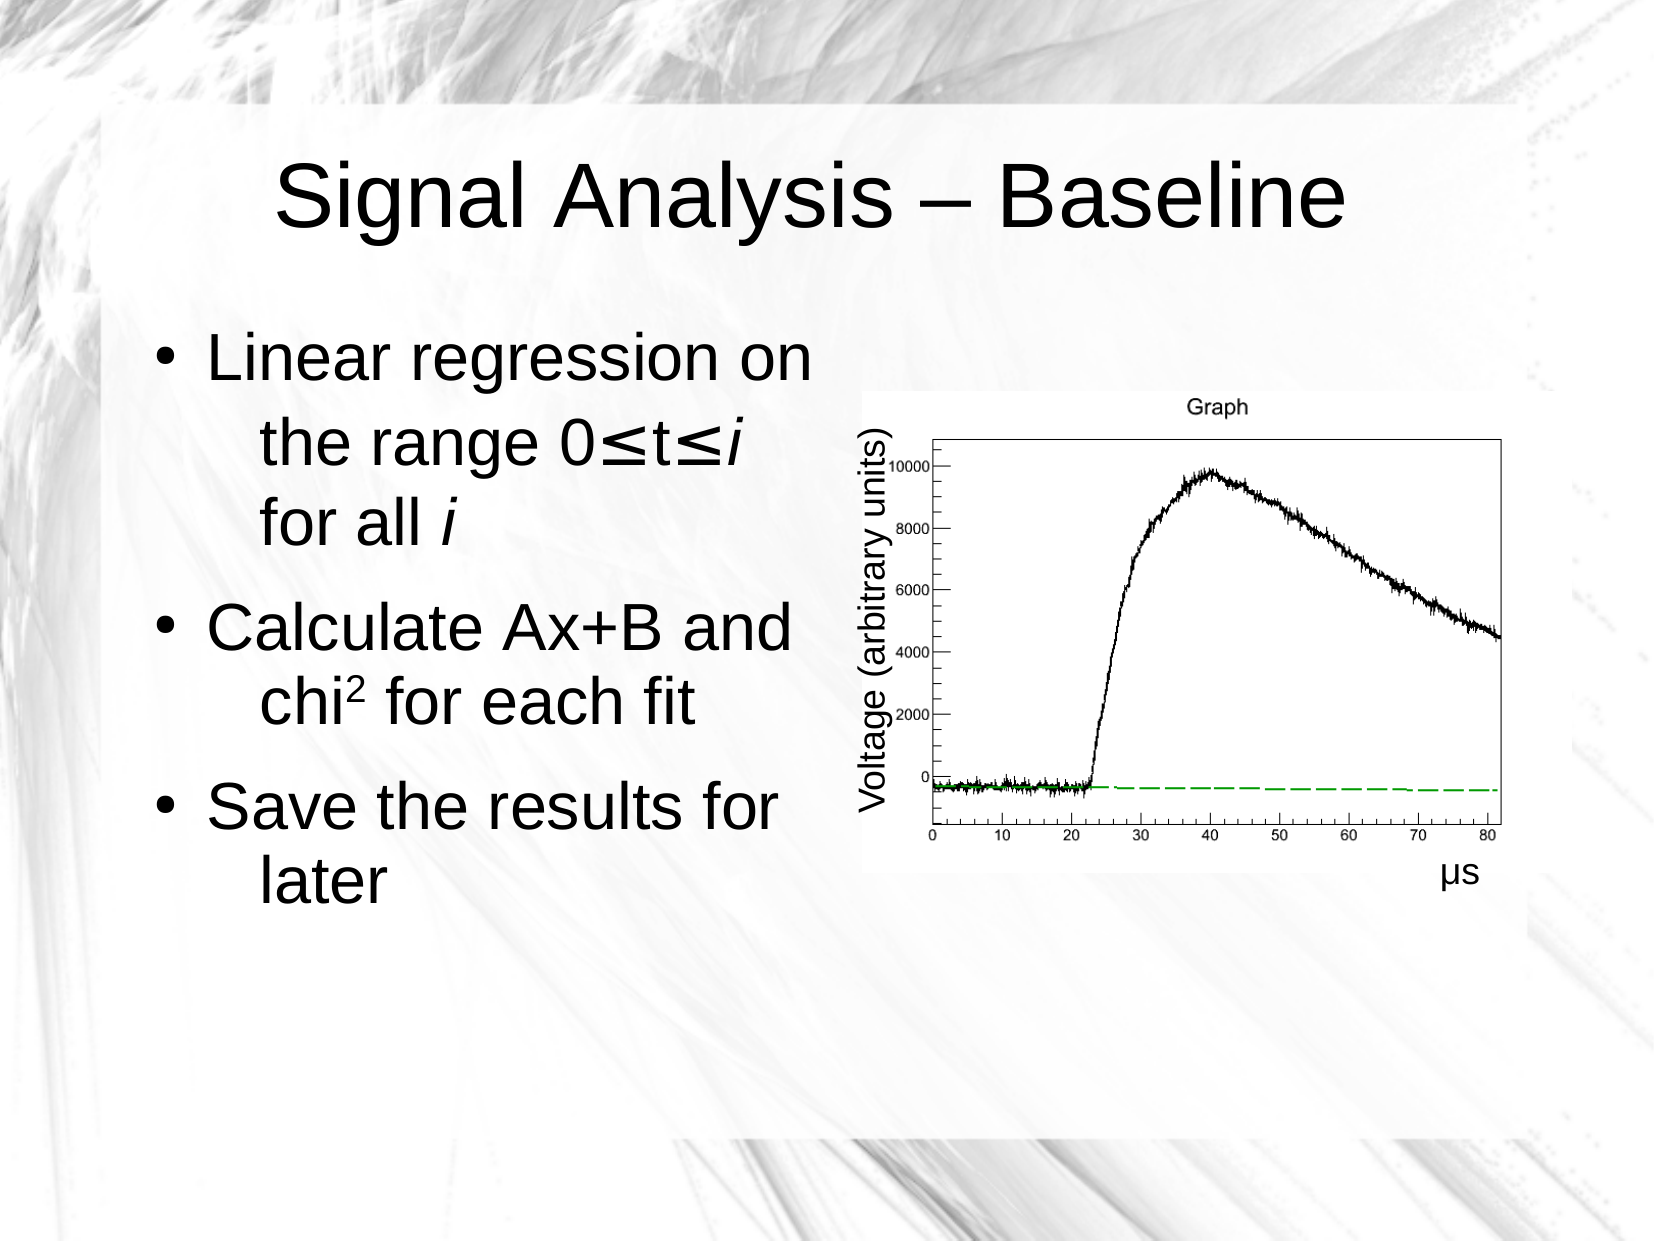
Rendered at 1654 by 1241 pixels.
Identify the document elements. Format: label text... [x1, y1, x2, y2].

picture [0, 0, 1654, 1241]
text_box Voltage (arbitrary units) [843, 412, 901, 829]
title Signal Analysis – Baseline [118, 112, 1506, 281]
text_box μs [1425, 843, 1495, 901]
list Linear regression on the range 0≤t≤i for all i Calculate Ax+B and chi2 for each fit Save the results for later [118, 319, 827, 945]
